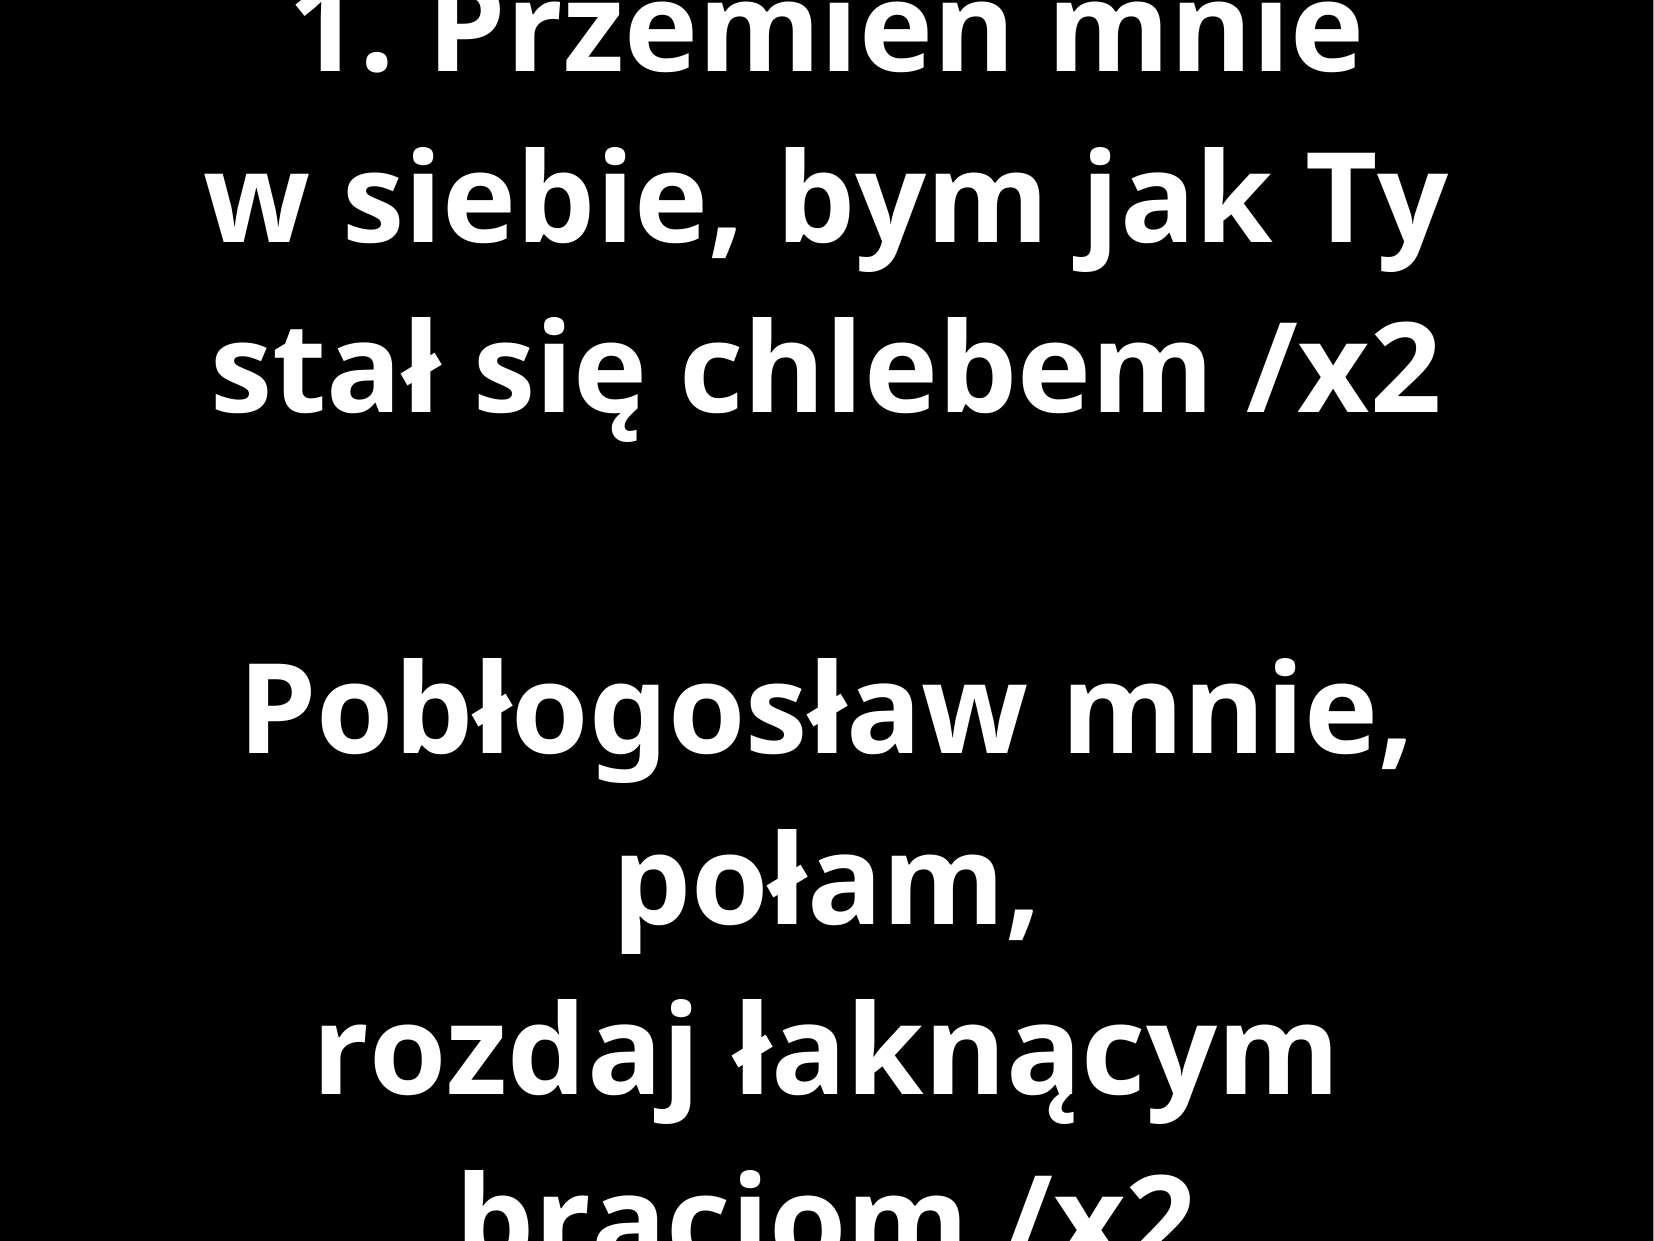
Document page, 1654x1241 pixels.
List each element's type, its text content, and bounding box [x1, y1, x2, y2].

title 1. Przemień mnie w siebie, bym jak Ty stał się chlebem /x2 Pobłogosław mnie, połam, rozdaj łaknącym braciom /x2 [0, 0, 1654, 1241]
